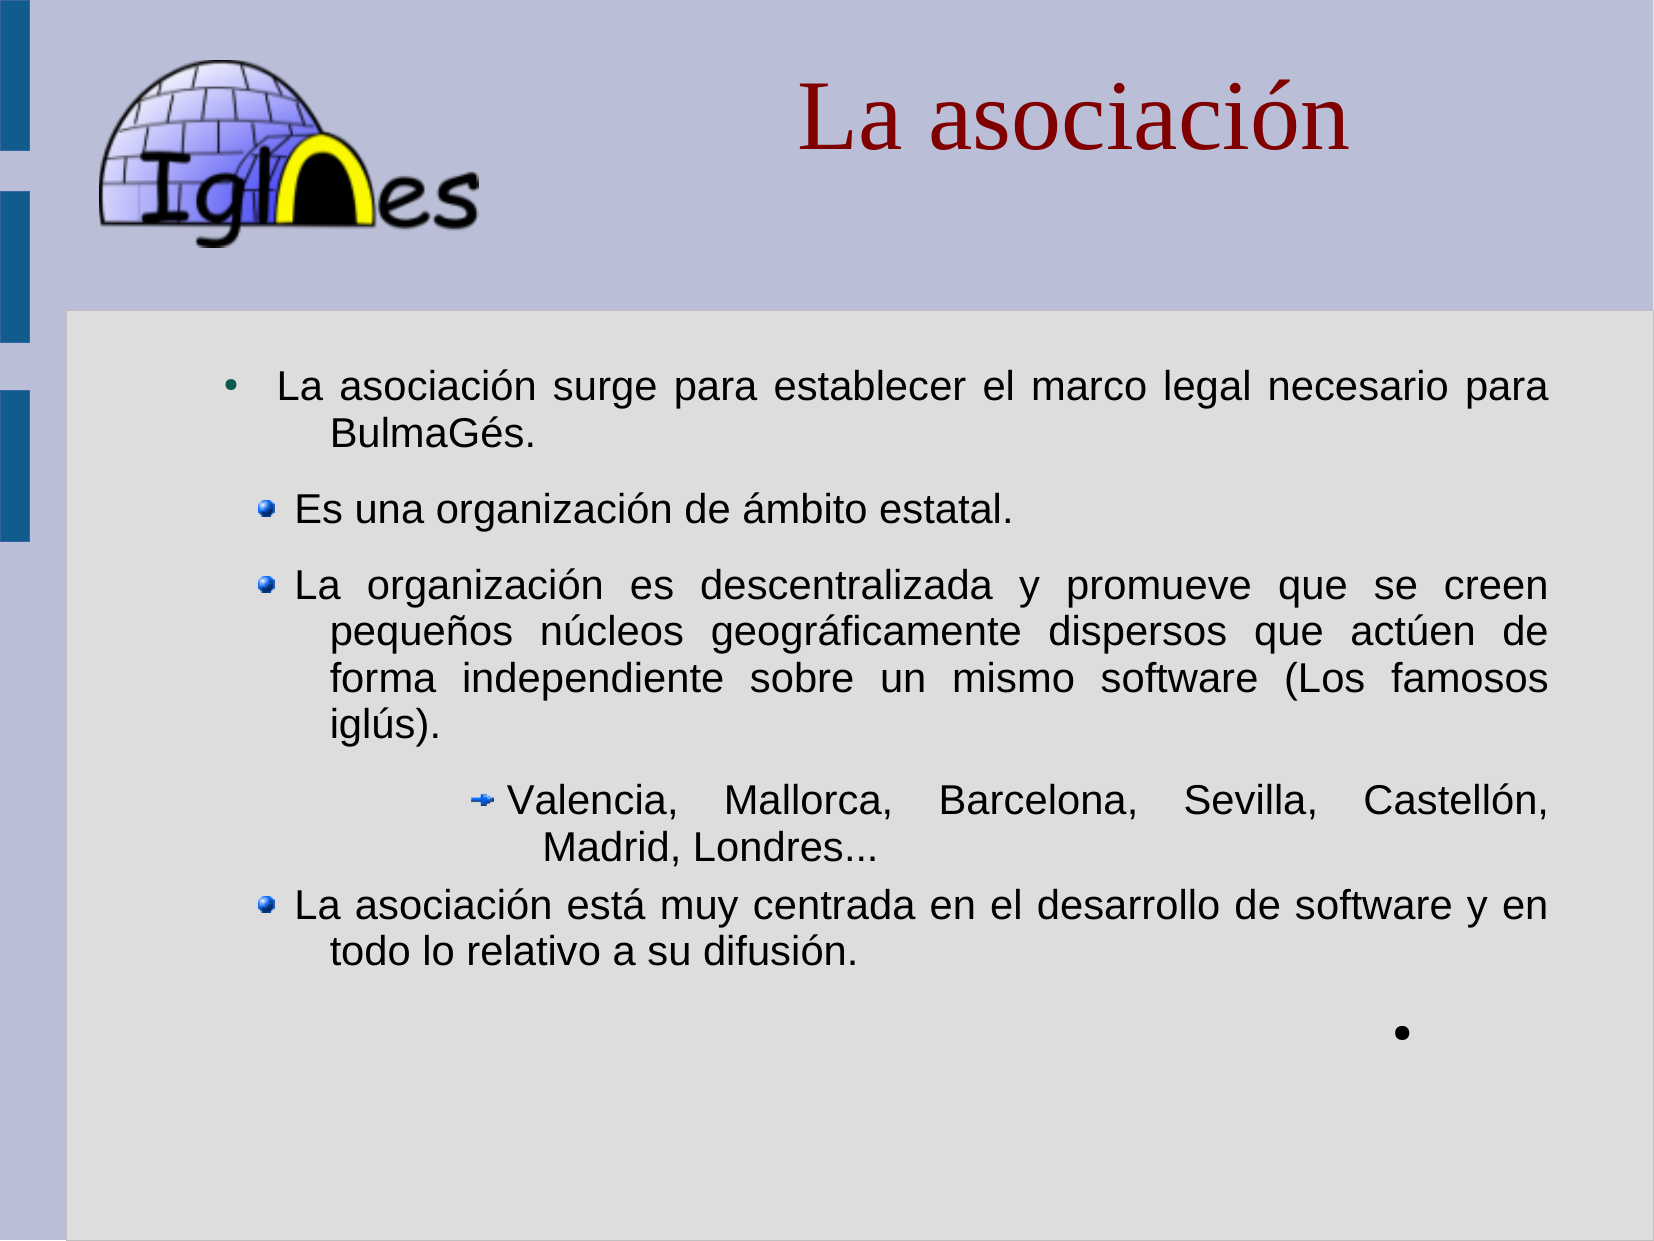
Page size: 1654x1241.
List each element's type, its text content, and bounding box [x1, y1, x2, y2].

picture [99, 60, 479, 248]
list La asociación surge para establecer el marco legal necesario para BulmaGés. Es una organización de ámbito estatal. La organización es descentralizada y promueve que se creen pequeños núcleos geográficamente dispersos que actúen de forma independiente sobre un mismo software (Los famosos iglús). Valencia, Mallorca, Barcelona, Sevilla, Castellón, Madrid, Londres... La asociación está muy centrada en el desarrollo de software y en todo lo relativo a su difusión. [188, 362, 1550, 1194]
text_box La asociación [556, 60, 1593, 199]
